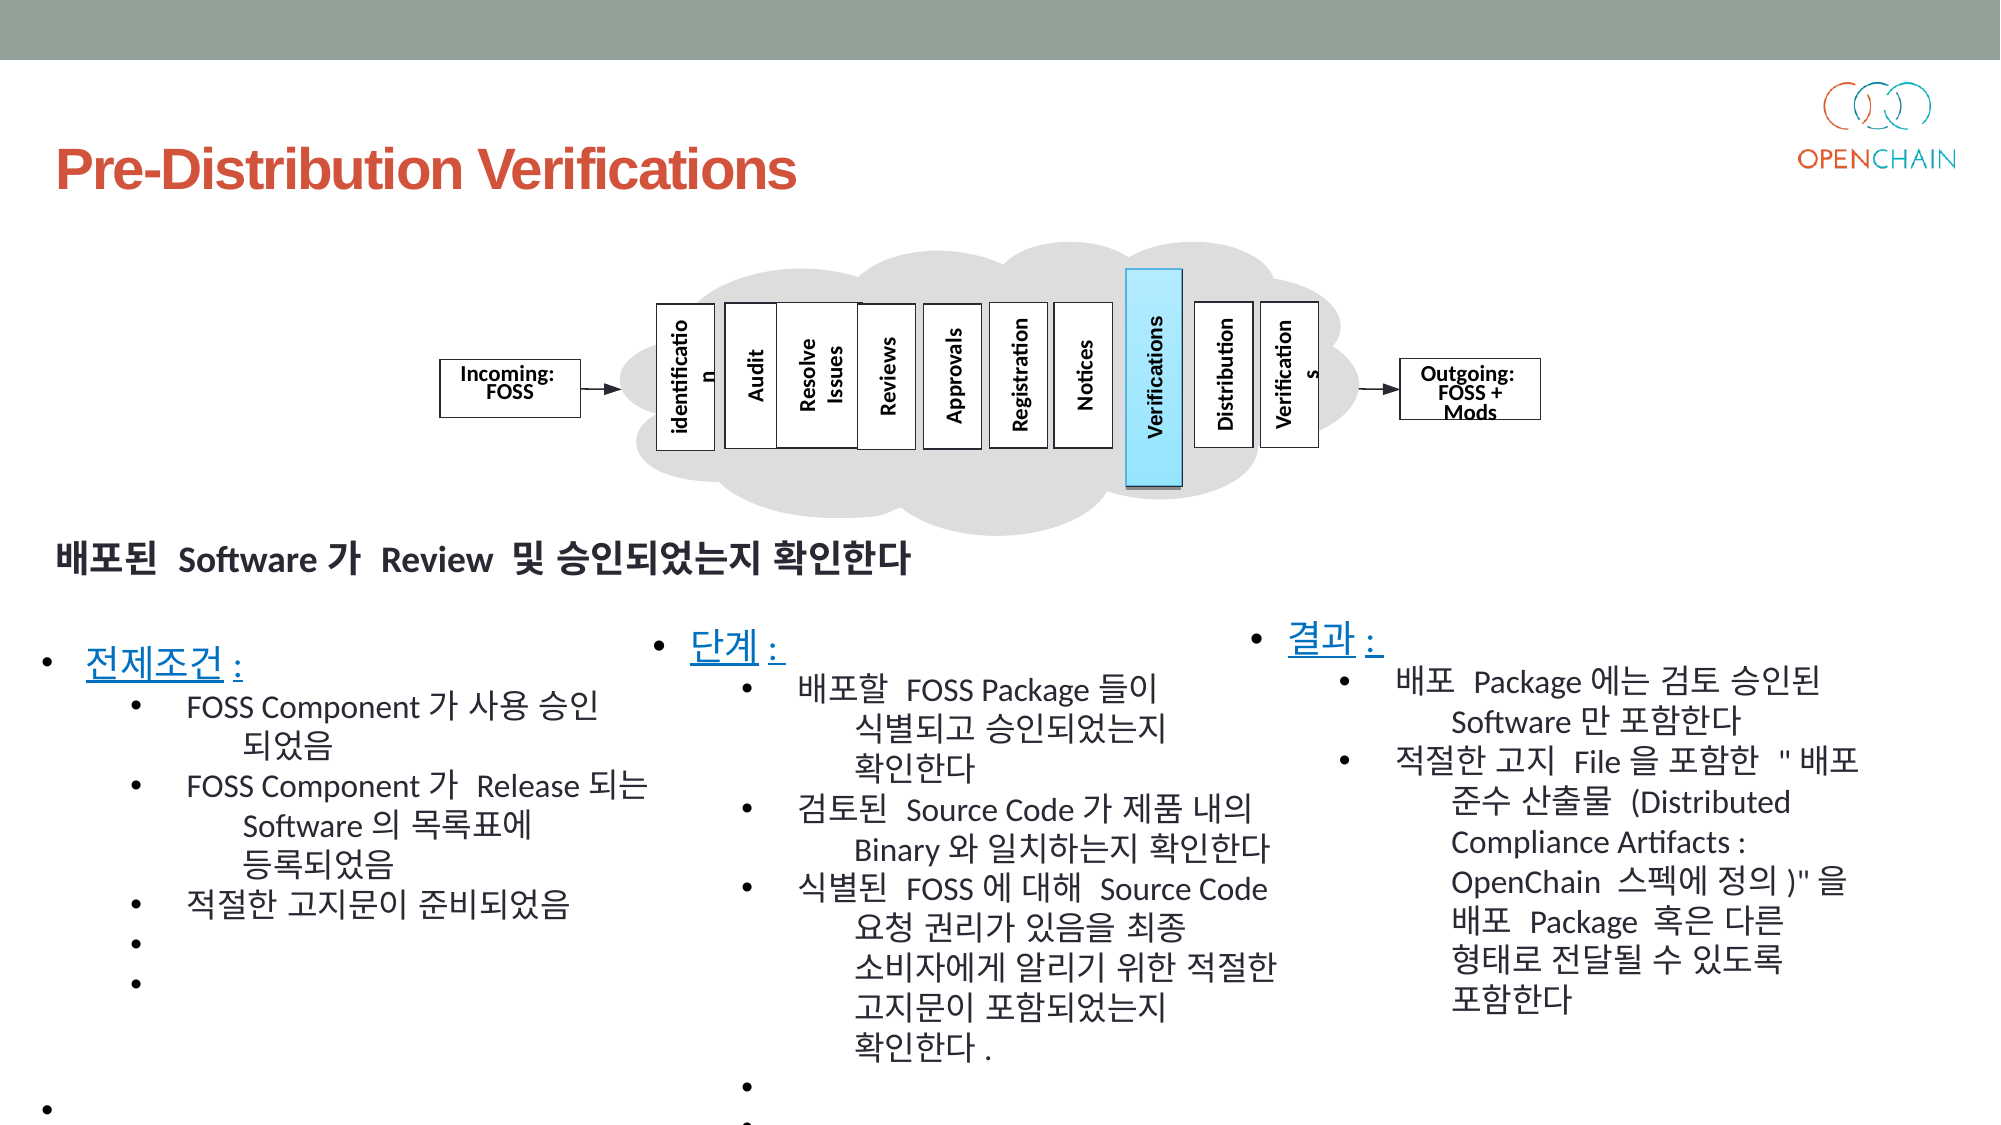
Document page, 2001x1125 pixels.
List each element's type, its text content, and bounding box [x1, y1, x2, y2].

text_box Outgoing: FOSS + Mods [1400, 359, 1541, 419]
text_box identification [657, 304, 715, 451]
text_box Verifications [1126, 269, 1182, 486]
text_box Incoming: FOSS [440, 359, 581, 417]
text_box 배포된 Software가 Review 및 승인되었는지 확인한다 [40, 528, 2000, 588]
text_box Reviews [857, 304, 915, 449]
text_box 단계: 배포할 FOSS Package들이 식별되고 승인되었는지 확인한다 검토된 Source Code가 제품 내의 Binary와 일치하는지 확인한다 식별된 FOSS에 대해 Source Code 요청 권리가 있음을 최종 소비자에게 알리기 위한 적절한 고지문이 포함되었는지 확인한다. [637, 620, 1300, 1075]
text_box 결과: 배포 Package에는 검토 승인된 Software만 포함한다 적절한 고지 File을 포함한 "배포 준수 산출물 (Distributed Compliance Artifacts : OpenChain 스펙에 정의)"을 배포 Package 혹은 다른 형태로 전달될 수 있도록 포함한다 [1234, 612, 1898, 1053]
text_box Notices [1054, 303, 1112, 448]
text_box Distribution [1195, 302, 1253, 447]
text_box Resolve Issues [777, 303, 862, 448]
text_box Pre-Distribution Verifications [40, 84, 1841, 248]
text_box Registration [989, 303, 1048, 448]
text_box Approvals [923, 304, 981, 449]
text_box 전제조건: FOSS Component가 사용 승인 되었음 FOSS Component가 Release되는 Software의 목록표에 등록되었음 적절한 고지문이 준비되었음 [0, 587, 718, 1078]
text_box Audit [725, 303, 783, 449]
text_box [619, 248, 1360, 528]
text_box Verifications [1261, 302, 1319, 448]
